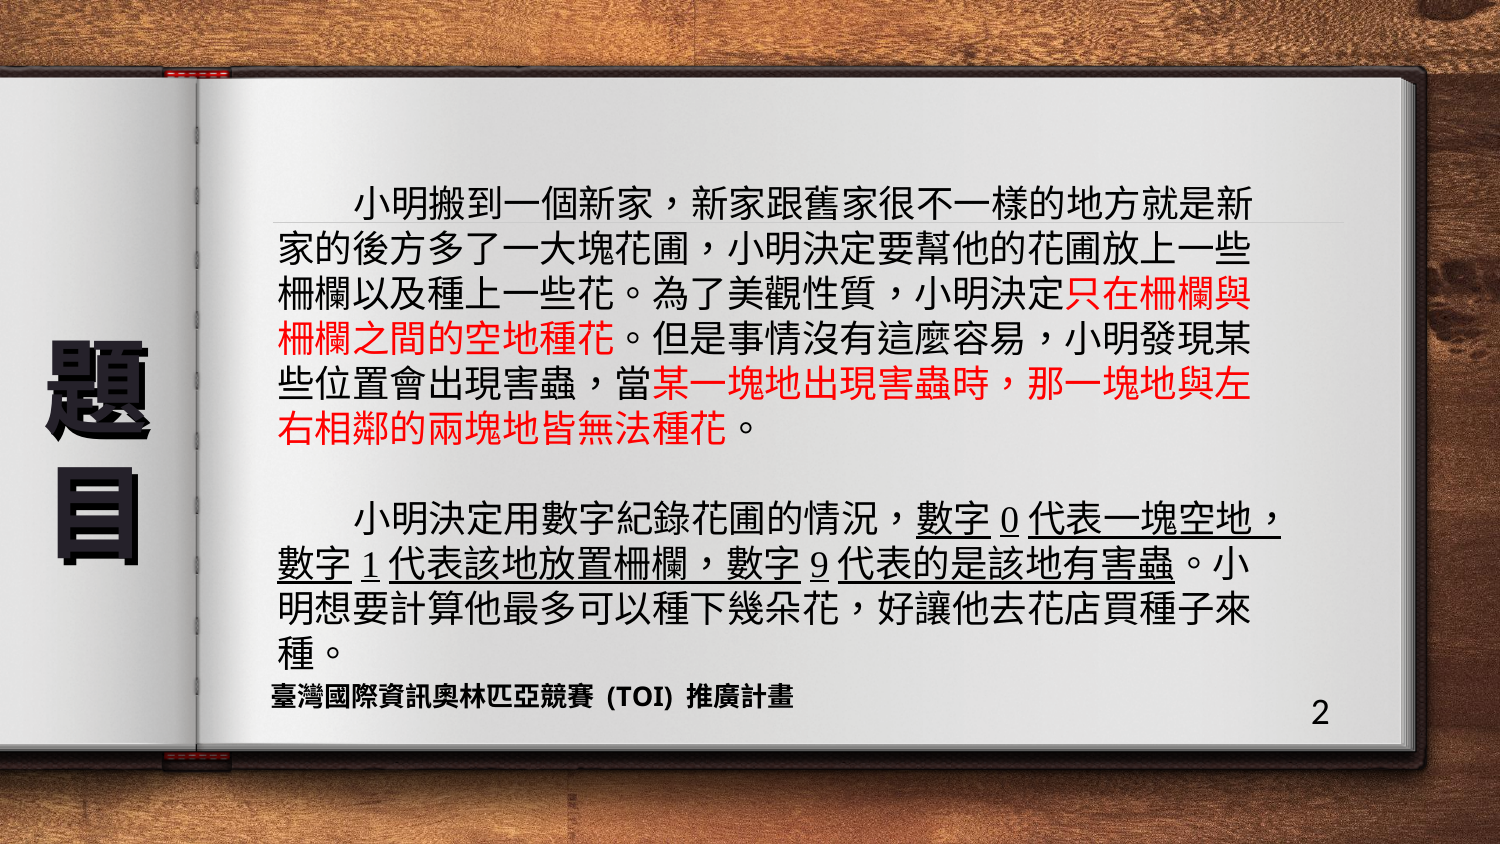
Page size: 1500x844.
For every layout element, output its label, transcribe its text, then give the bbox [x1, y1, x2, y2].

title 題 目 [28, 306, 210, 552]
text_box 小明搬到一個新家，新家跟舊家很不一樣的地方就是新家的後方多了一大塊花圃，小明決定要幫他的花圃放上一些柵欄以及種上一些花。為了美觀性質，小明決定只在柵欄與柵欄之間的空地種花。但是事情沒有這麼容易，小明發現某些位置會出現害蟲，當某一塊地出現害蟲時，那一塊地與左右相鄰的兩塊地皆無法種花。 小明決定用數字紀錄花圃的情況，數字0代表一塊空地，數字1代表該地放置柵欄，數字9代表的是該地有害蟲。小明想要計算他最多可以種下幾朵花，好讓他去花店買種子來種。 [262, 173, 1296, 683]
text_box [1295, 672, 1386, 737]
